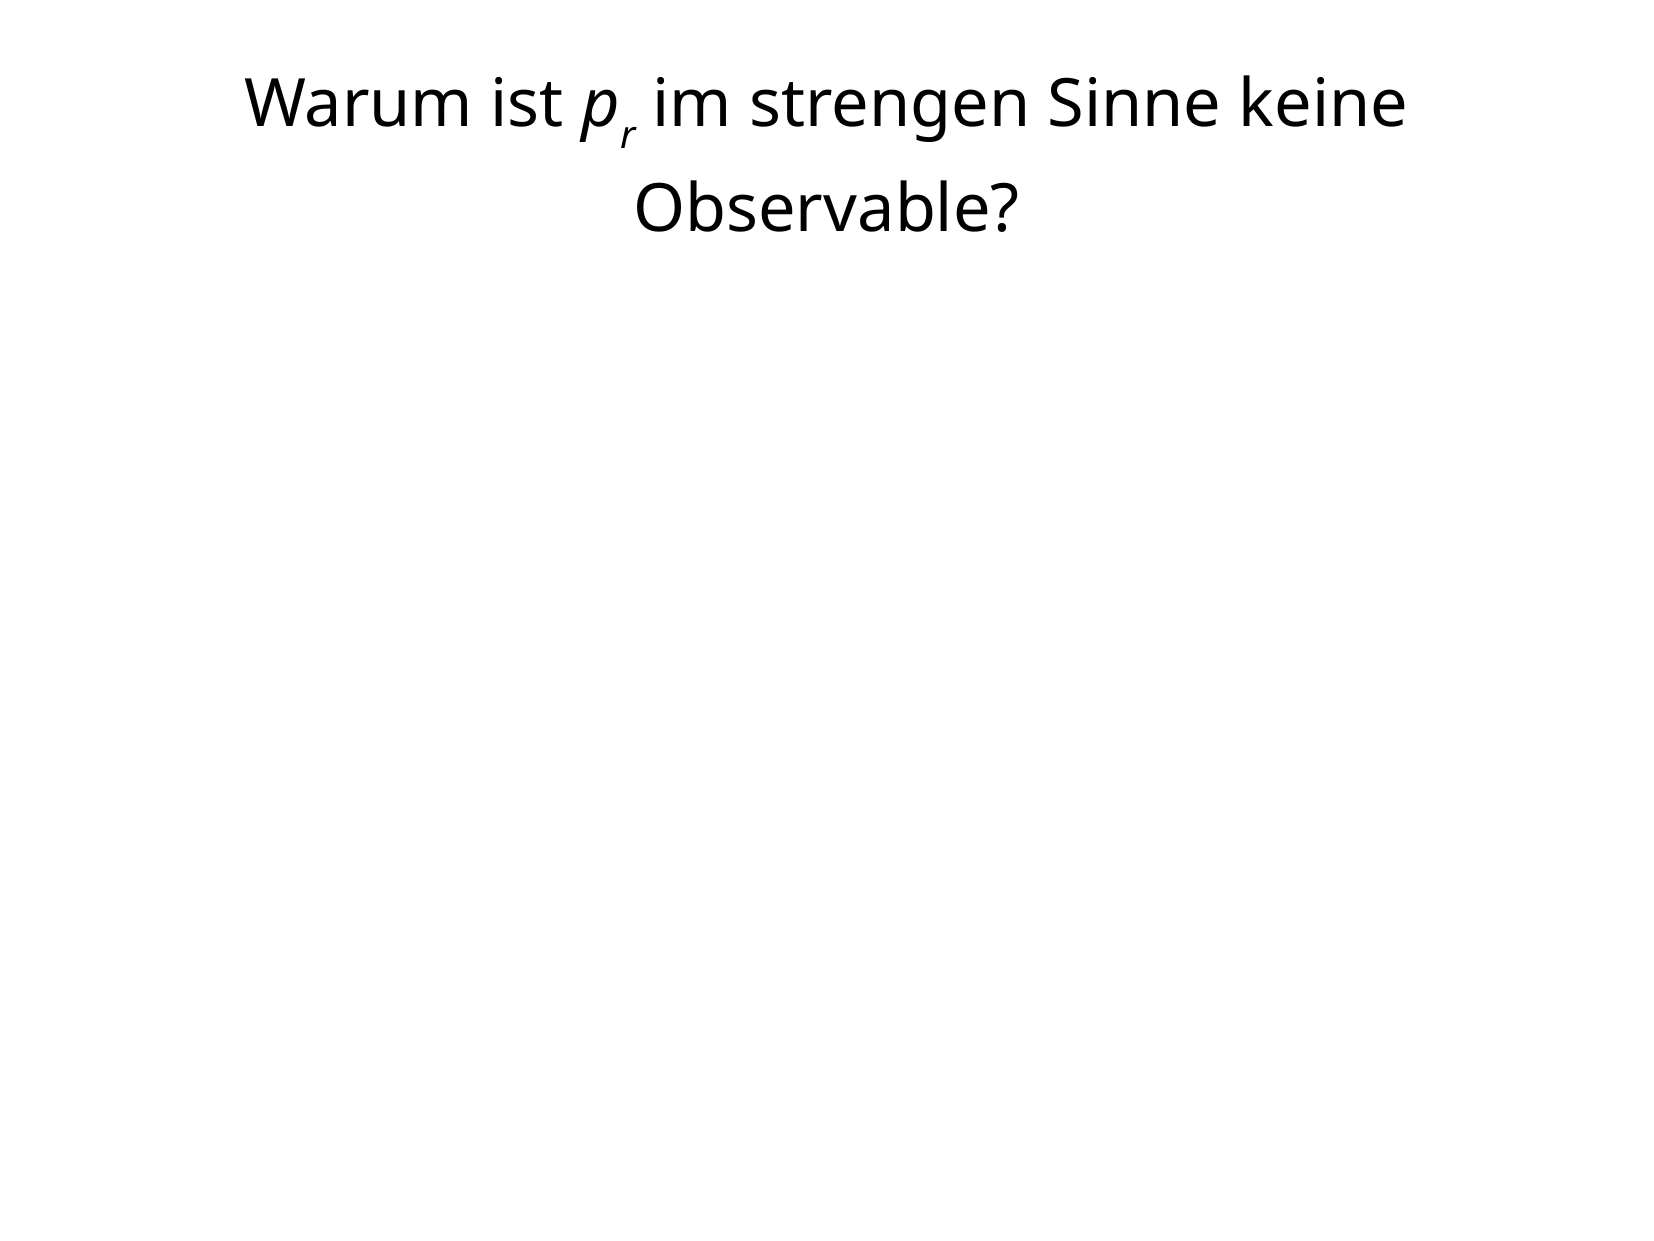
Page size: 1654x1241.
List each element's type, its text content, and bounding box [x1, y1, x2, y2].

title Warum ist pr im strengen Sinne keine Observable? [82, 49, 1571, 257]
